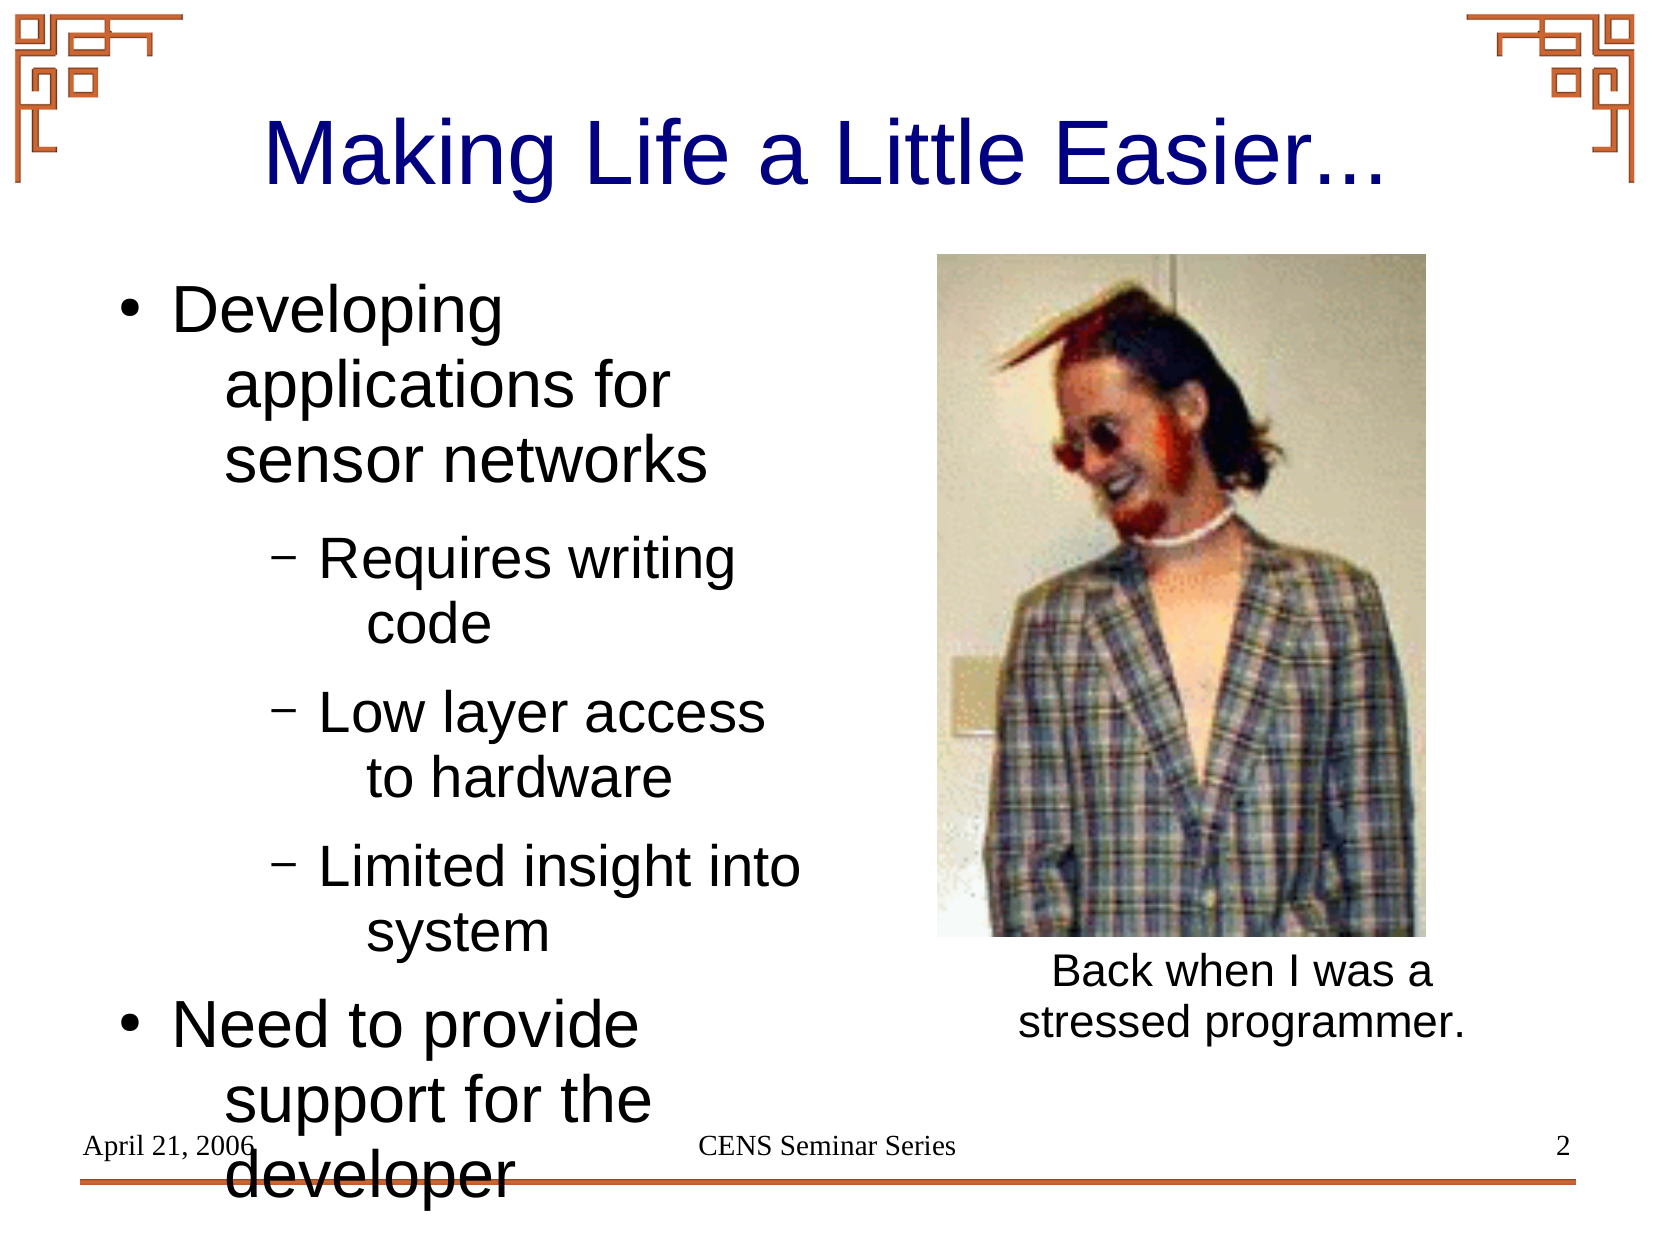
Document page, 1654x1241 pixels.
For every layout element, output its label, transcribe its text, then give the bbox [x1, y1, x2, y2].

picture [323, 1179, 334, 1185]
text_box Back when I was a stressed programmer. [1003, 937, 1400, 1067]
picture [0, 0, 194, 194]
picture [417, 1179, 424, 1185]
picture [392, 1179, 411, 1185]
picture [937, 254, 1426, 937]
picture [504, 1179, 1576, 1185]
picture [340, 1179, 372, 1185]
picture [80, 1179, 227, 1185]
picture [257, 1179, 264, 1185]
picture [270, 1179, 306, 1185]
picture [430, 1179, 448, 1185]
picture [233, 1179, 251, 1185]
picture [378, 1179, 386, 1185]
list Developing applications for sensor networks Requires writing code Low layer access to hardware Limited insight into system Need to provide support for the developer [82, 272, 809, 1091]
picture [310, 1179, 319, 1185]
title Making Life a Little Easier... [82, 49, 1571, 257]
picture [466, 1179, 499, 1185]
picture [1456, 0, 1650, 194]
